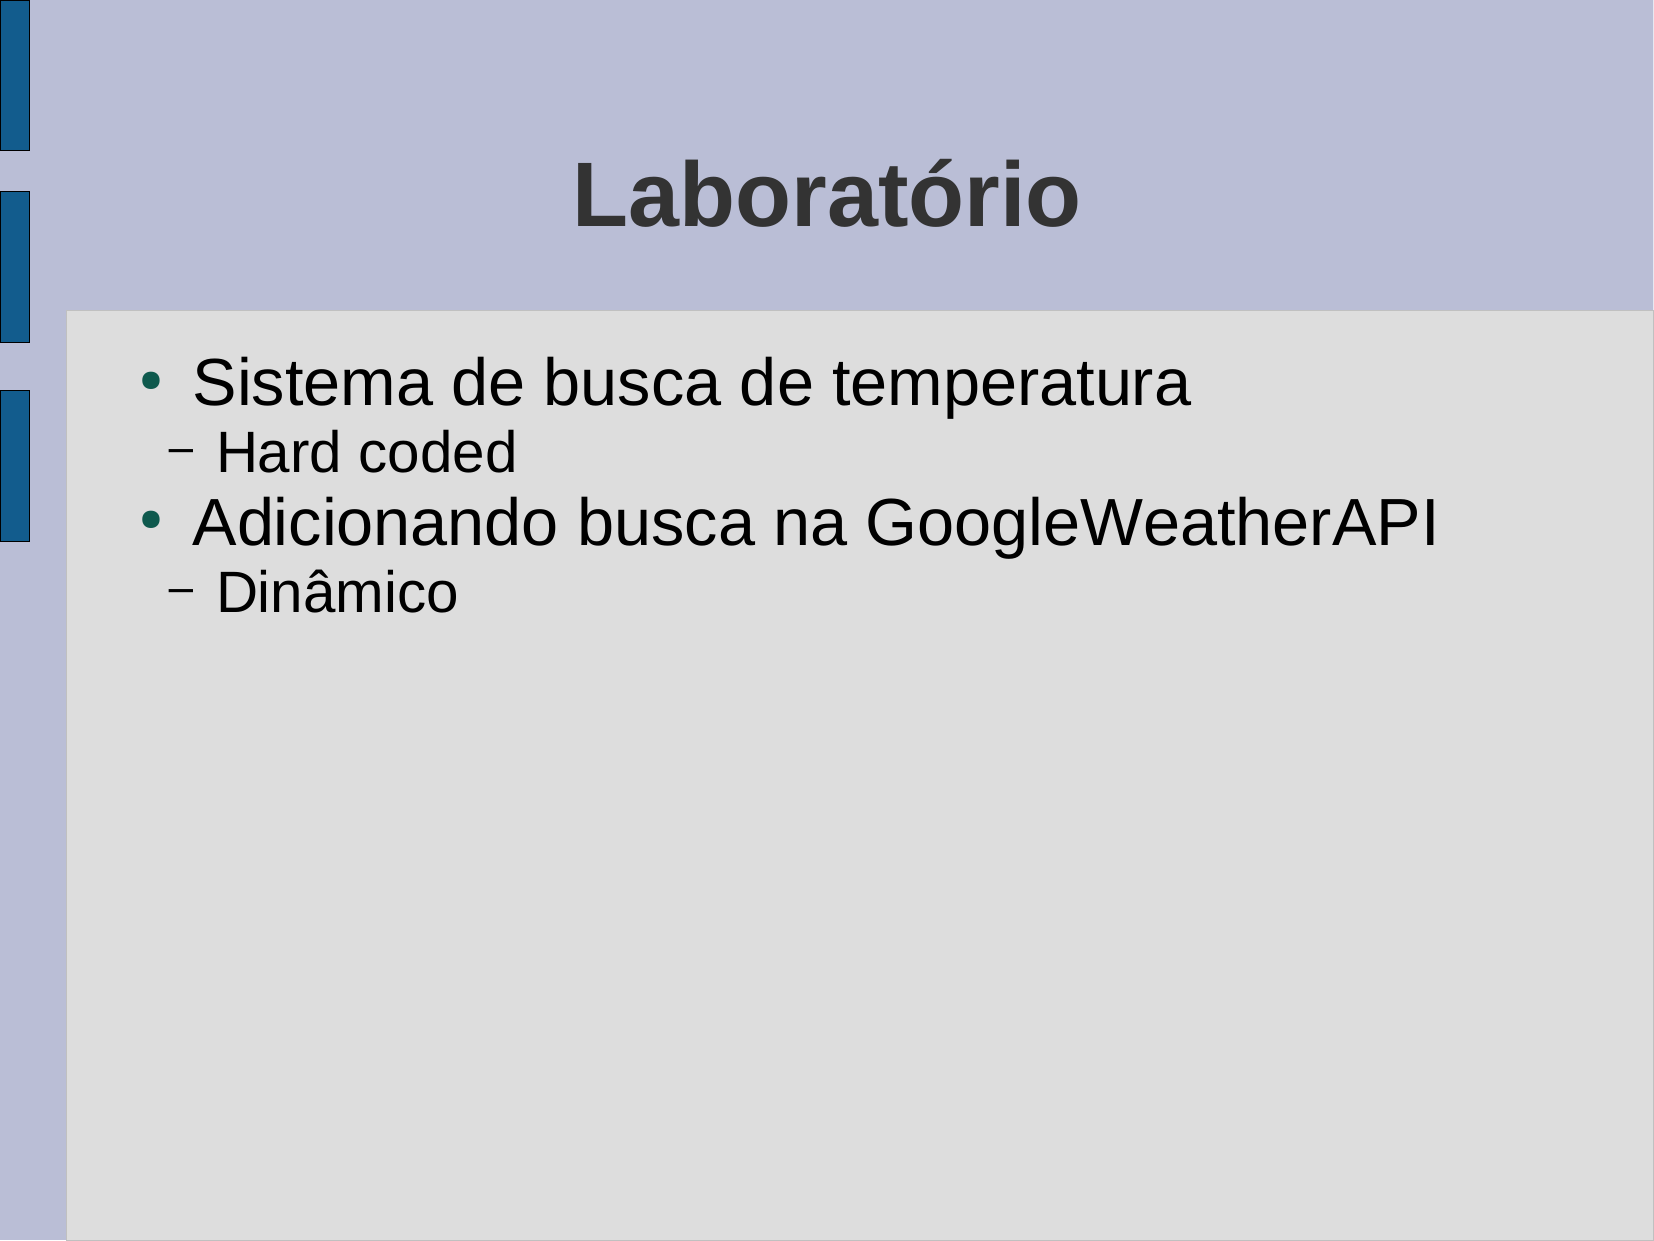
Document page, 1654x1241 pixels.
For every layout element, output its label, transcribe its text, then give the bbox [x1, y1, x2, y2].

title Laboratório [121, 91, 1534, 299]
list Sistema de busca de temperatura Hard coded Adicionando busca na GoogleWeatherAPI Dinâmico [121, 344, 1534, 1149]
